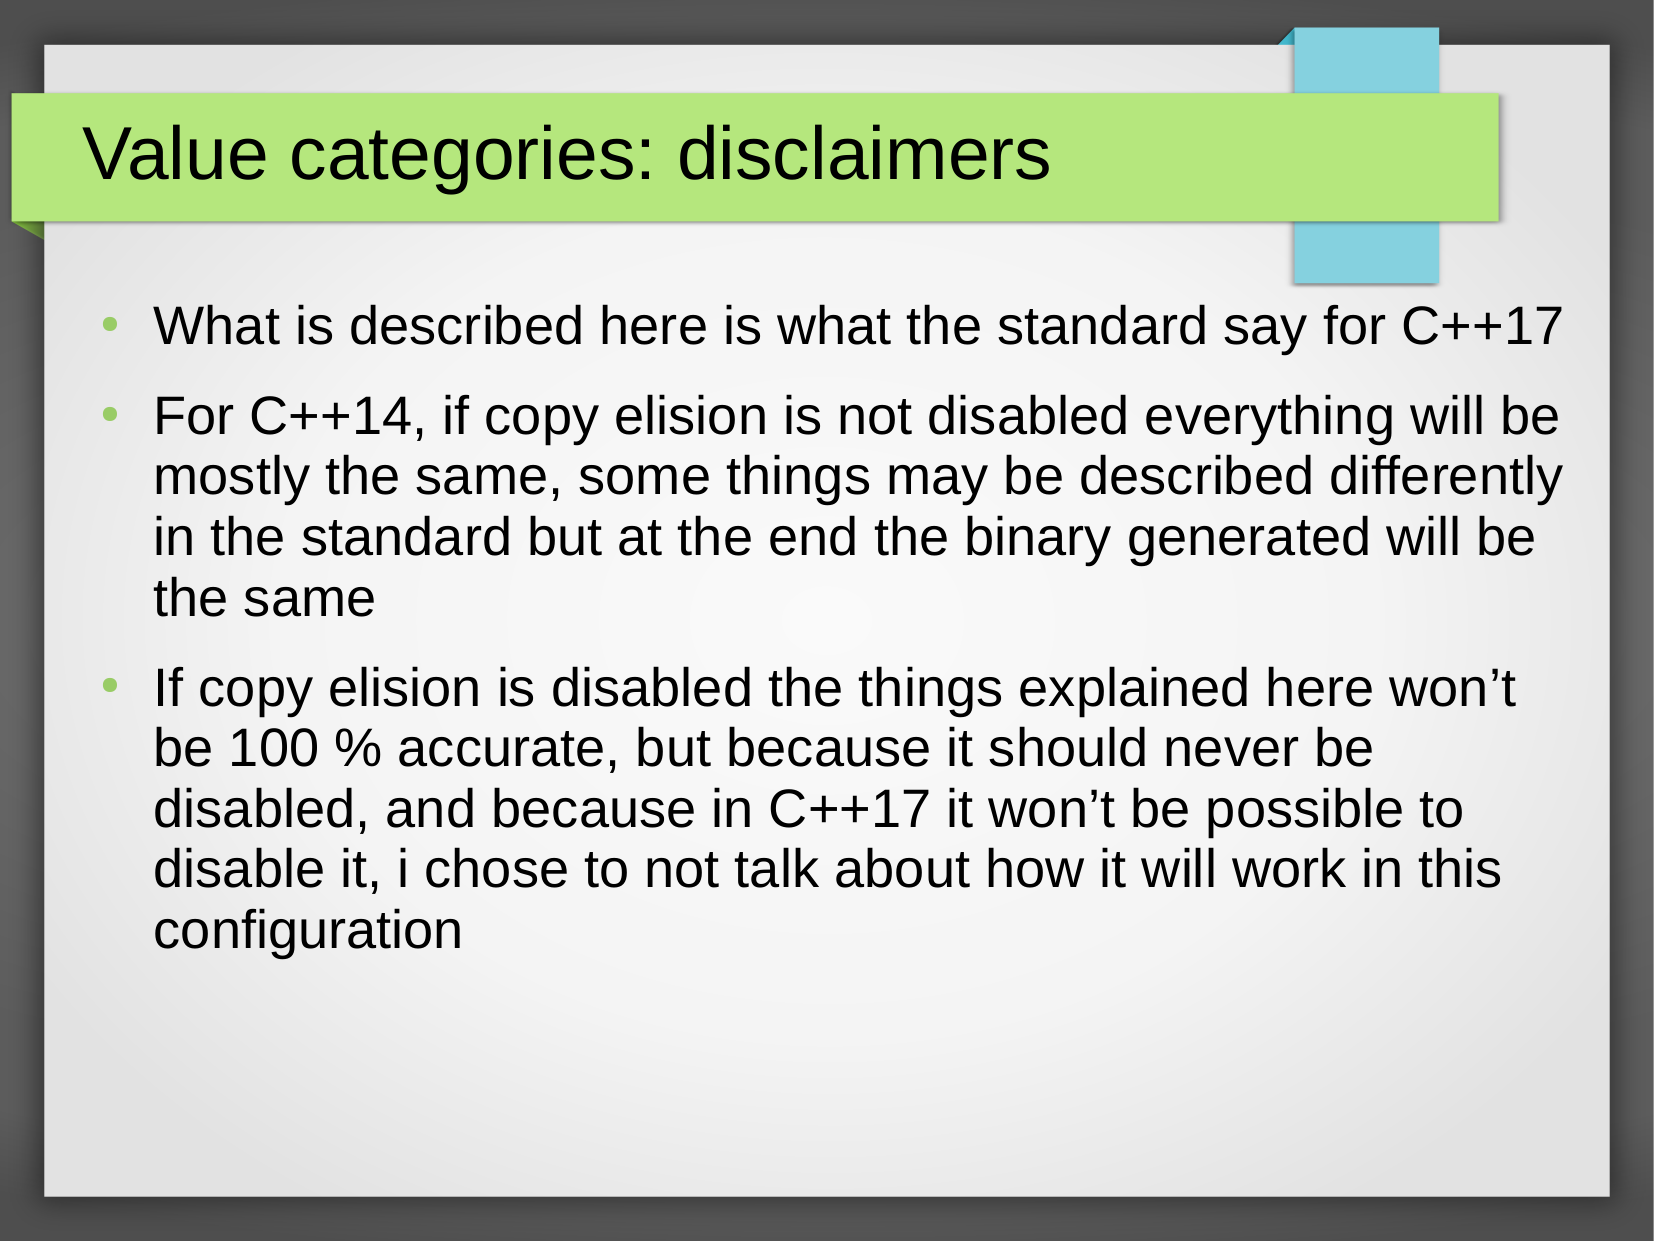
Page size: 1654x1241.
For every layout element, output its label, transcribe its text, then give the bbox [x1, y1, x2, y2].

picture [0, 0, 1654, 1241]
title Value categories: disclaimers [82, 94, 1264, 213]
list What is described here is what the standard say for C++17 For C++14, if copy elision is not disabled everything will be mostly the same, some things may be described differently in the standard but at the end the binary generated will be the same If copy elision is disabled the things explained here won’t be 100 % accurate, but because it should never be disabled, and because in C++17 it won’t be possible to disable it, i chose to not talk about how it will work in this configuration [82, 295, 1571, 1015]
